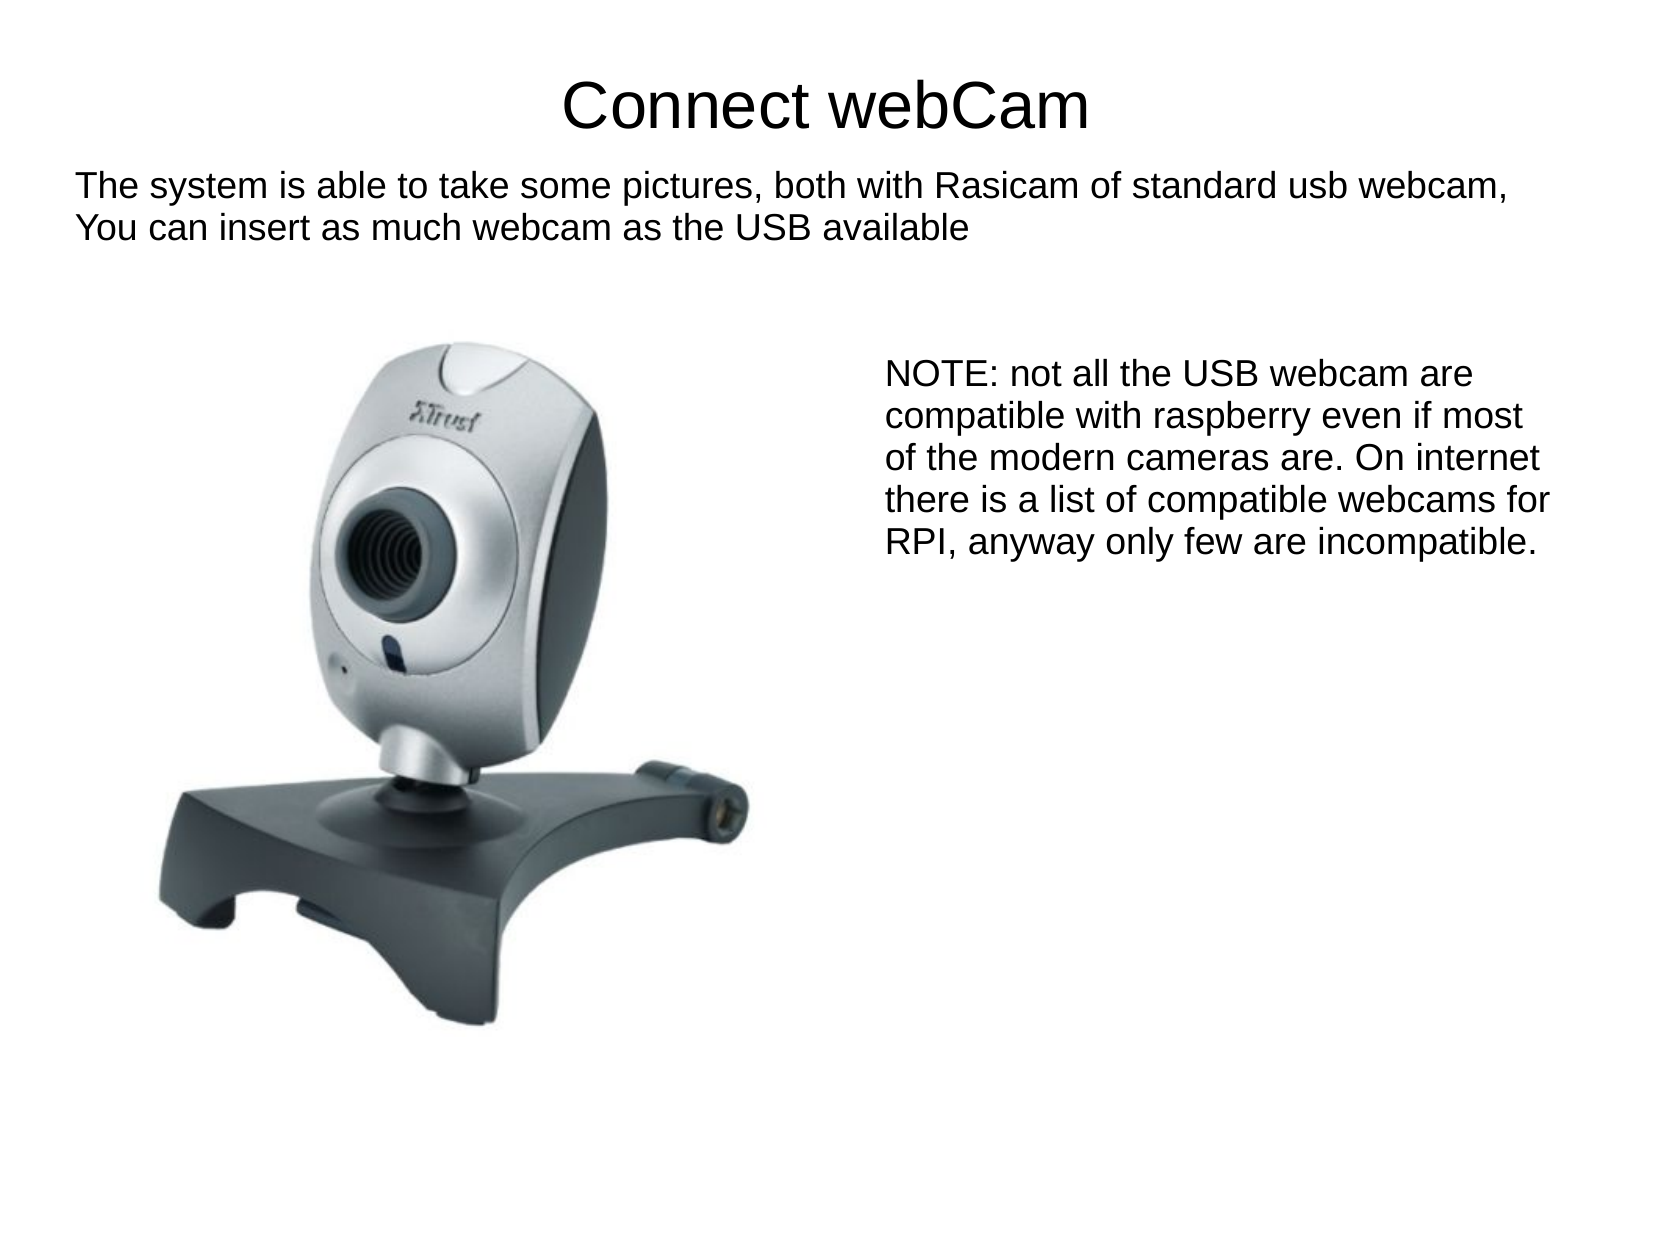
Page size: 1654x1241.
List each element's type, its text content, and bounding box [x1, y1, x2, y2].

text_box The system is able to take some pictures, both with Rasicam of standard usb webcam, You can insert as much webcam as the USB available [60, 157, 1538, 257]
title Connect webCam [82, 45, 1571, 167]
text_box NOTE: not all the USB webcam are compatible with raspberry even if most of the modern cameras are. On internet there is a list of compatible webcams for RPI, anyway only few are incompatible. [870, 345, 1576, 570]
picture [111, 329, 781, 1037]
